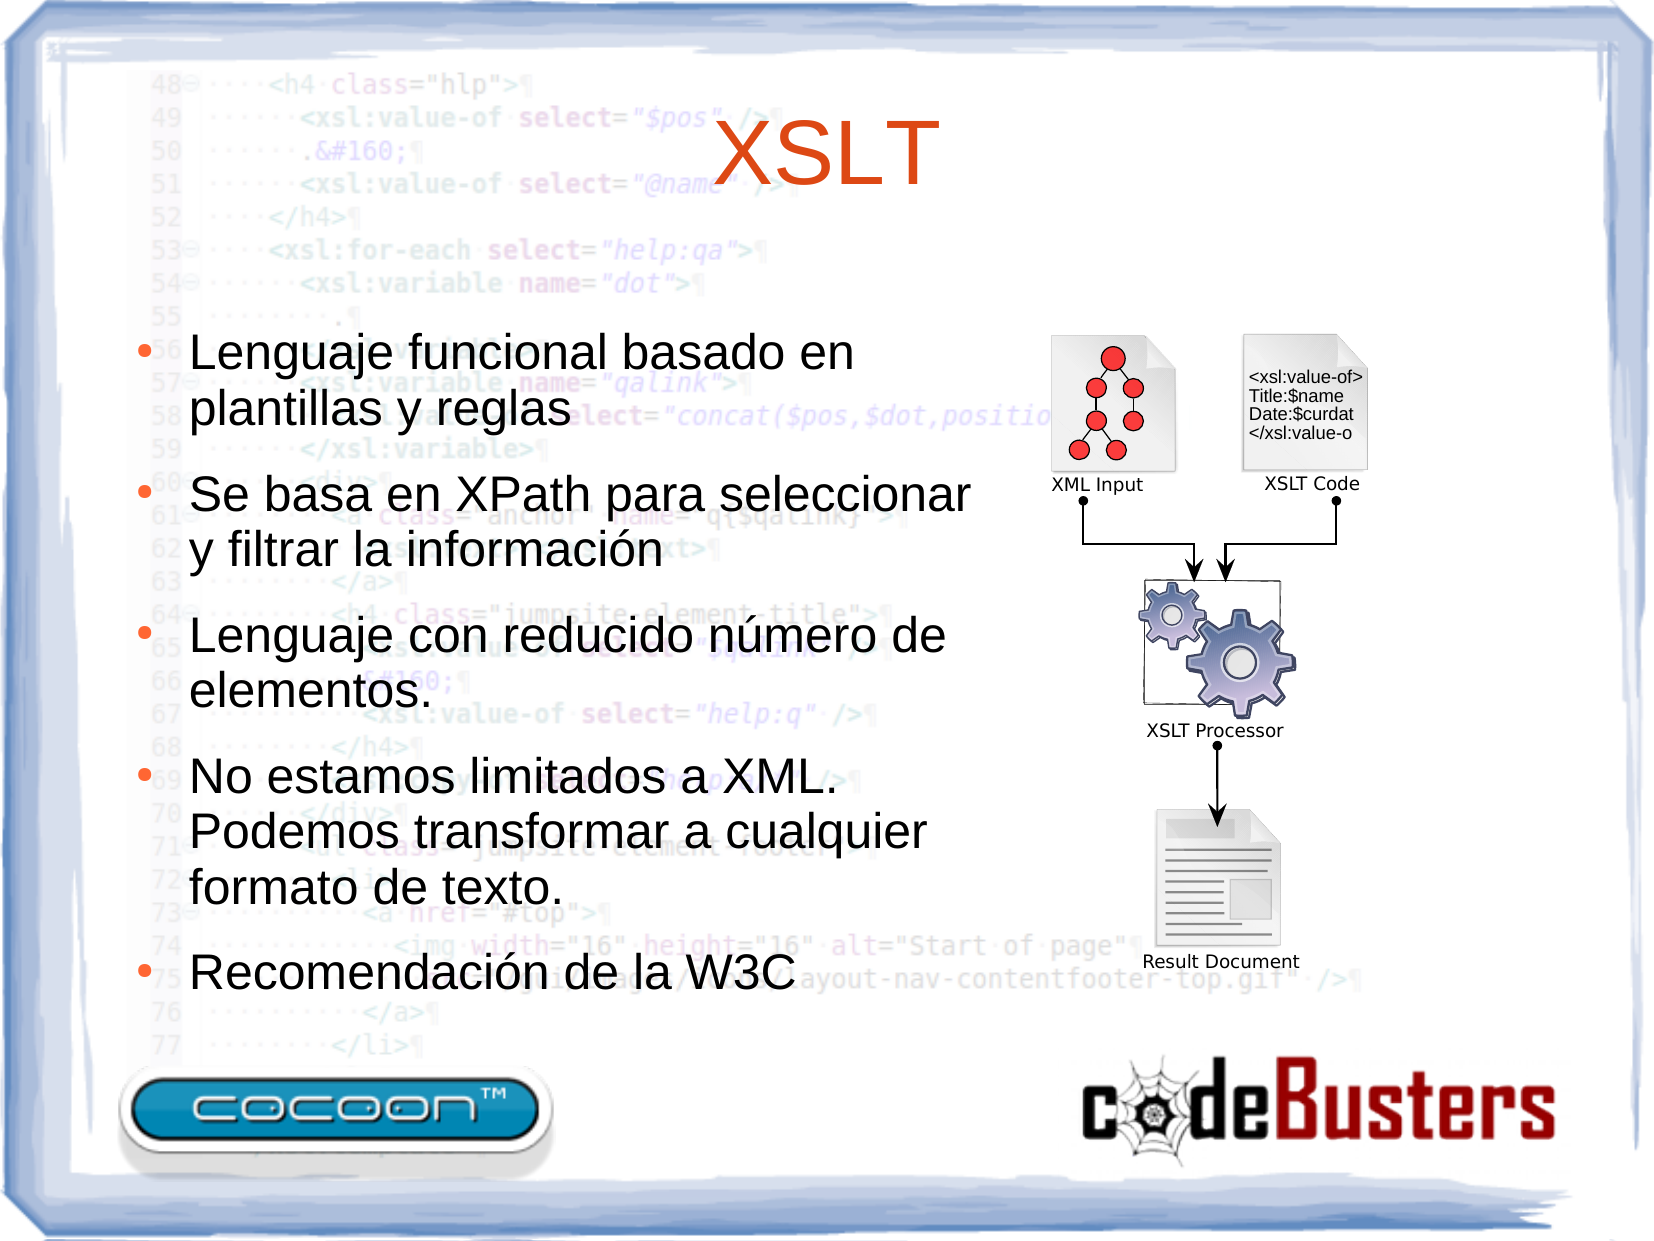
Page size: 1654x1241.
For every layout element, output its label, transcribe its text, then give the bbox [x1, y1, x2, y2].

title XSLT [82, 49, 1571, 257]
list Lenguaje funcional basado en plantillas y reglas Se basa en XPath para seleccionar y filtrar la información Lenguaje con reducido número de elementos. No estamos limitados a XML. Podemos transformar a cualquier formato de texto. Recomendación de la W3C [118, 324, 981, 1086]
picture [0, 0, 1654, 1241]
